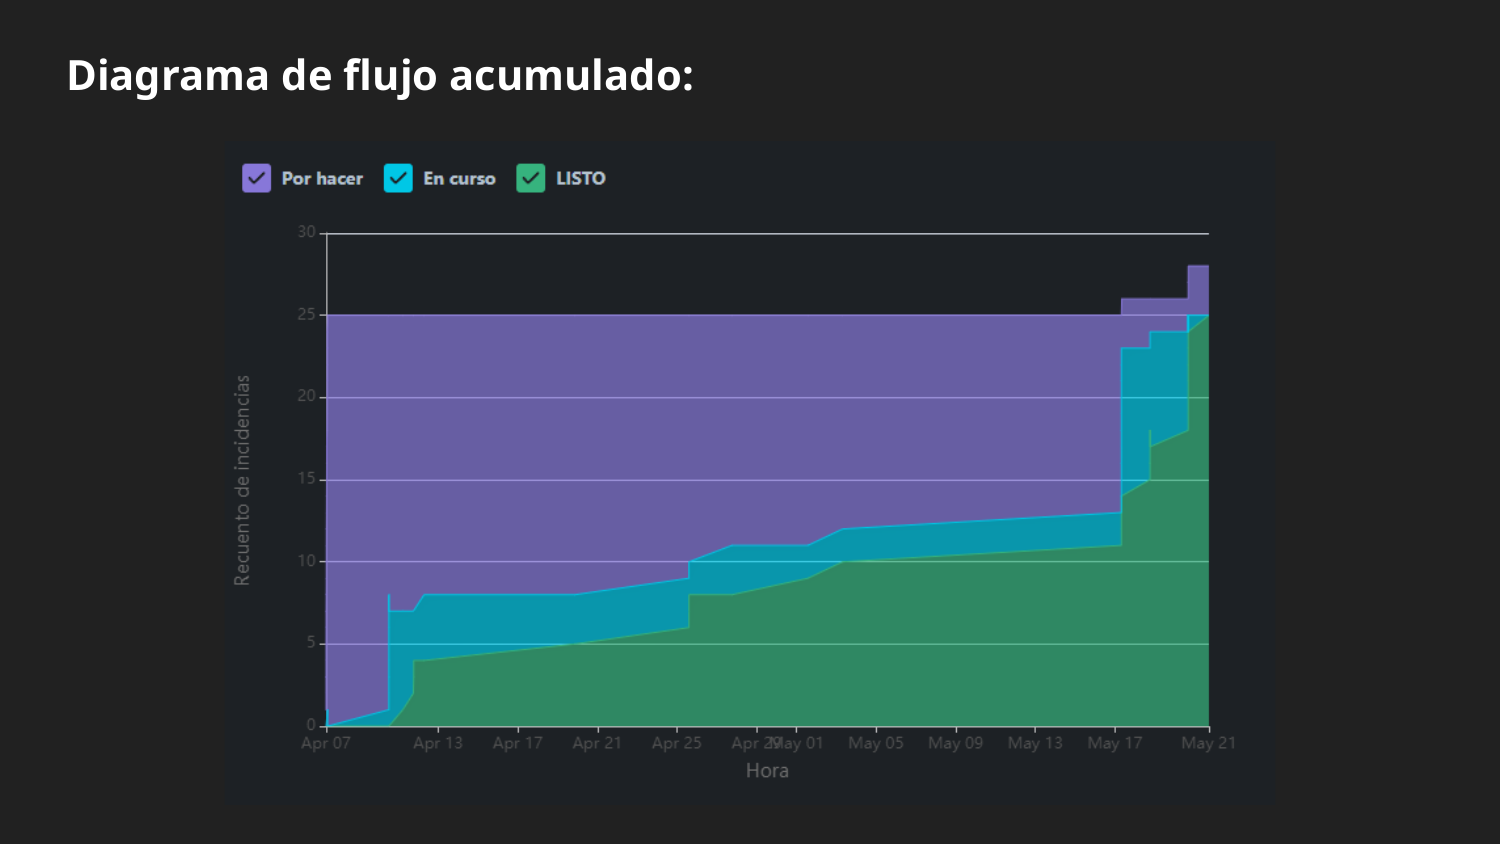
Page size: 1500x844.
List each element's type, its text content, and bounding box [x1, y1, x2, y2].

title Diagrama de flujo acumulado: [51, 0, 1449, 114]
picture [224, 141, 1276, 805]
